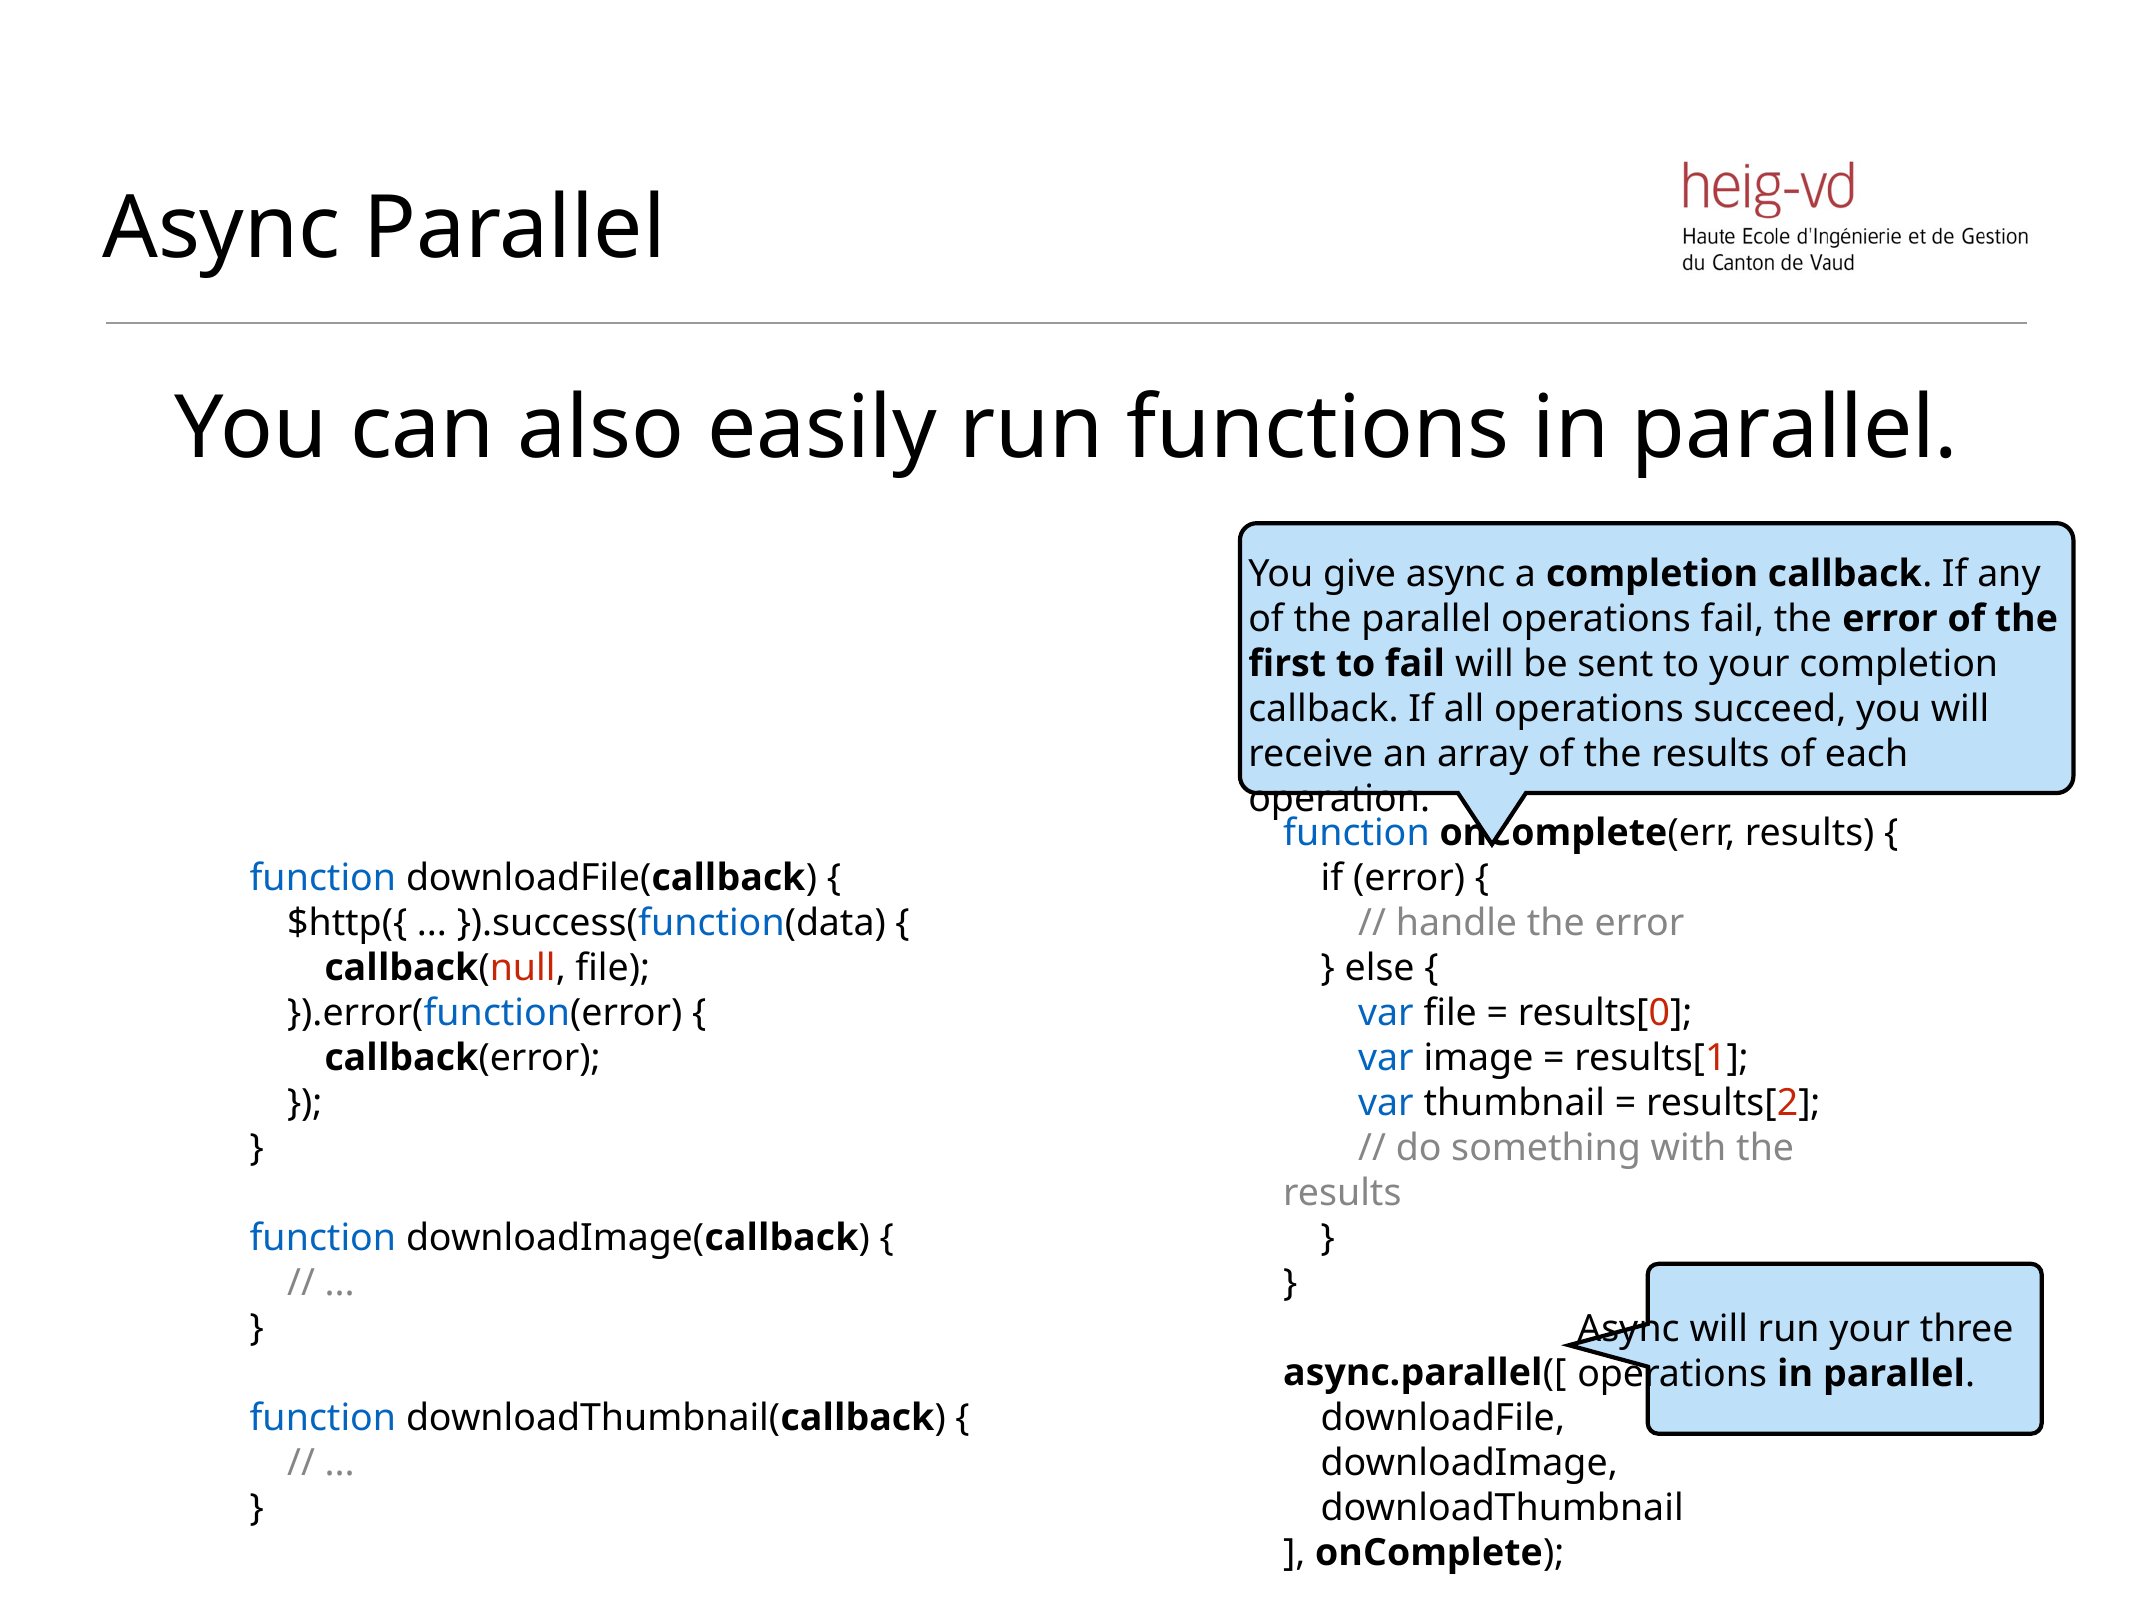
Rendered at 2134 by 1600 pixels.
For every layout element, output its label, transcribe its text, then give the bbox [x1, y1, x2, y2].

text_box Async will run your three operations in parallel. [1568, 1263, 2042, 1434]
text_box function onComplete(err, results) { if (error) { // handle the error } else { var file = results[0]; var image = results[1]; var thumbnail = results[2]; // do something with the results } } async.parallel([ downloadFile, downloadImage, downloadThumbnail ], onComplete); [1274, 822, 1908, 1559]
text_box function downloadFile(callback) { $http({ ... }).success(function(data) { callback(null, file); }).error(function(error) { callback(error); }); } function downloadImage(callback) { // ... } function downloadThumbnail(callback) { // ... } [241, 844, 979, 1537]
text_box You give async a completion callback. If any of the parallel operations fail, the error of the first to fail will be sent to your completion callback. If all operations succeed, you will receive an array of the results of each operation. [1239, 523, 2074, 845]
title Async Parallel [93, 54, 2040, 284]
text_box You can also easily run functions in parallel. [166, 362, 1967, 484]
